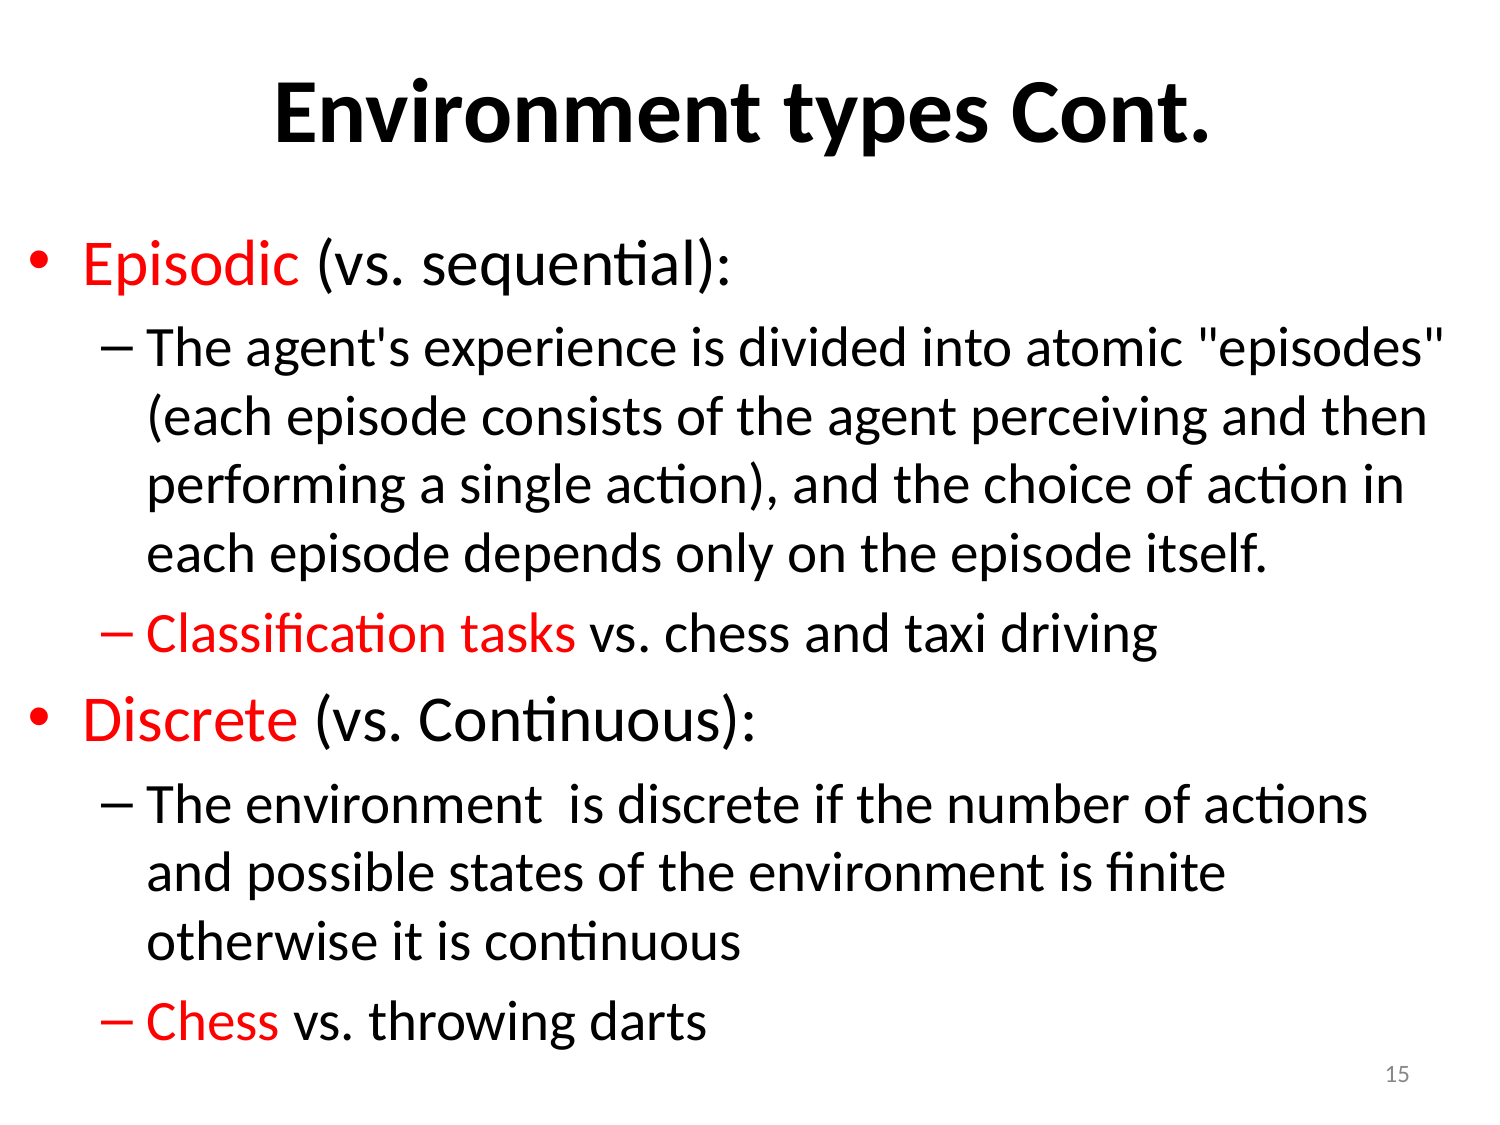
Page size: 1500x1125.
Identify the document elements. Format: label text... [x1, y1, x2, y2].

slide_number <number> [1074, 1042, 1425, 1103]
list Episodic (vs. sequential): The agent's experience is divided into atomic "episodes" (each episode consists of the agent perceiving and then performing a single action), and the choice of action in each episode depends only on the episode itself. Classification tasks vs. chess and taxi driving Discrete (vs. Continuous): The environment is discrete if the number of actions and possible states of the environment is finite otherwise it is continuous Chess vs. throwing darts [12, 212, 1475, 1088]
title Environment types Cont. [12, 12, 1475, 200]
